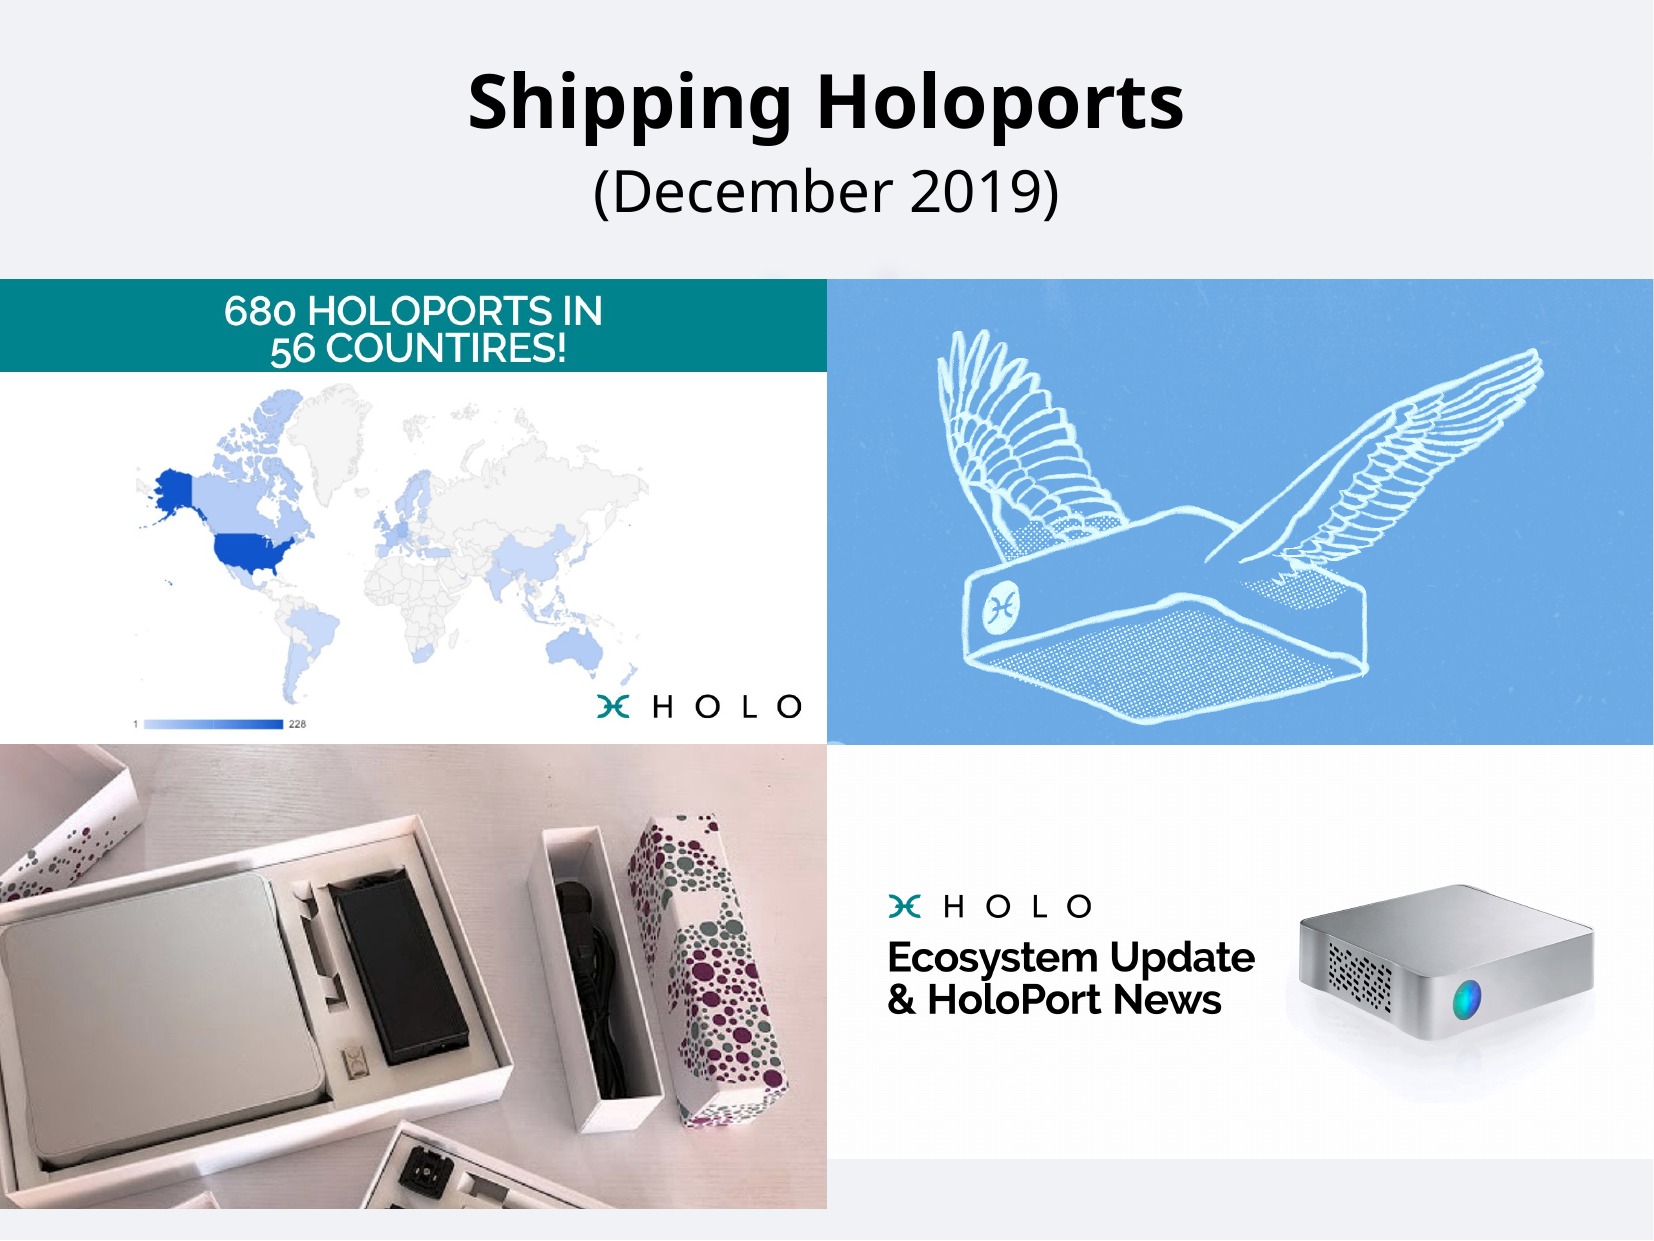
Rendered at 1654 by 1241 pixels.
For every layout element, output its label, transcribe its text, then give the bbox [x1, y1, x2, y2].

title Shipping Holoports (December 2019) [82, 35, 1571, 243]
picture [0, 154, 1654, 1209]
